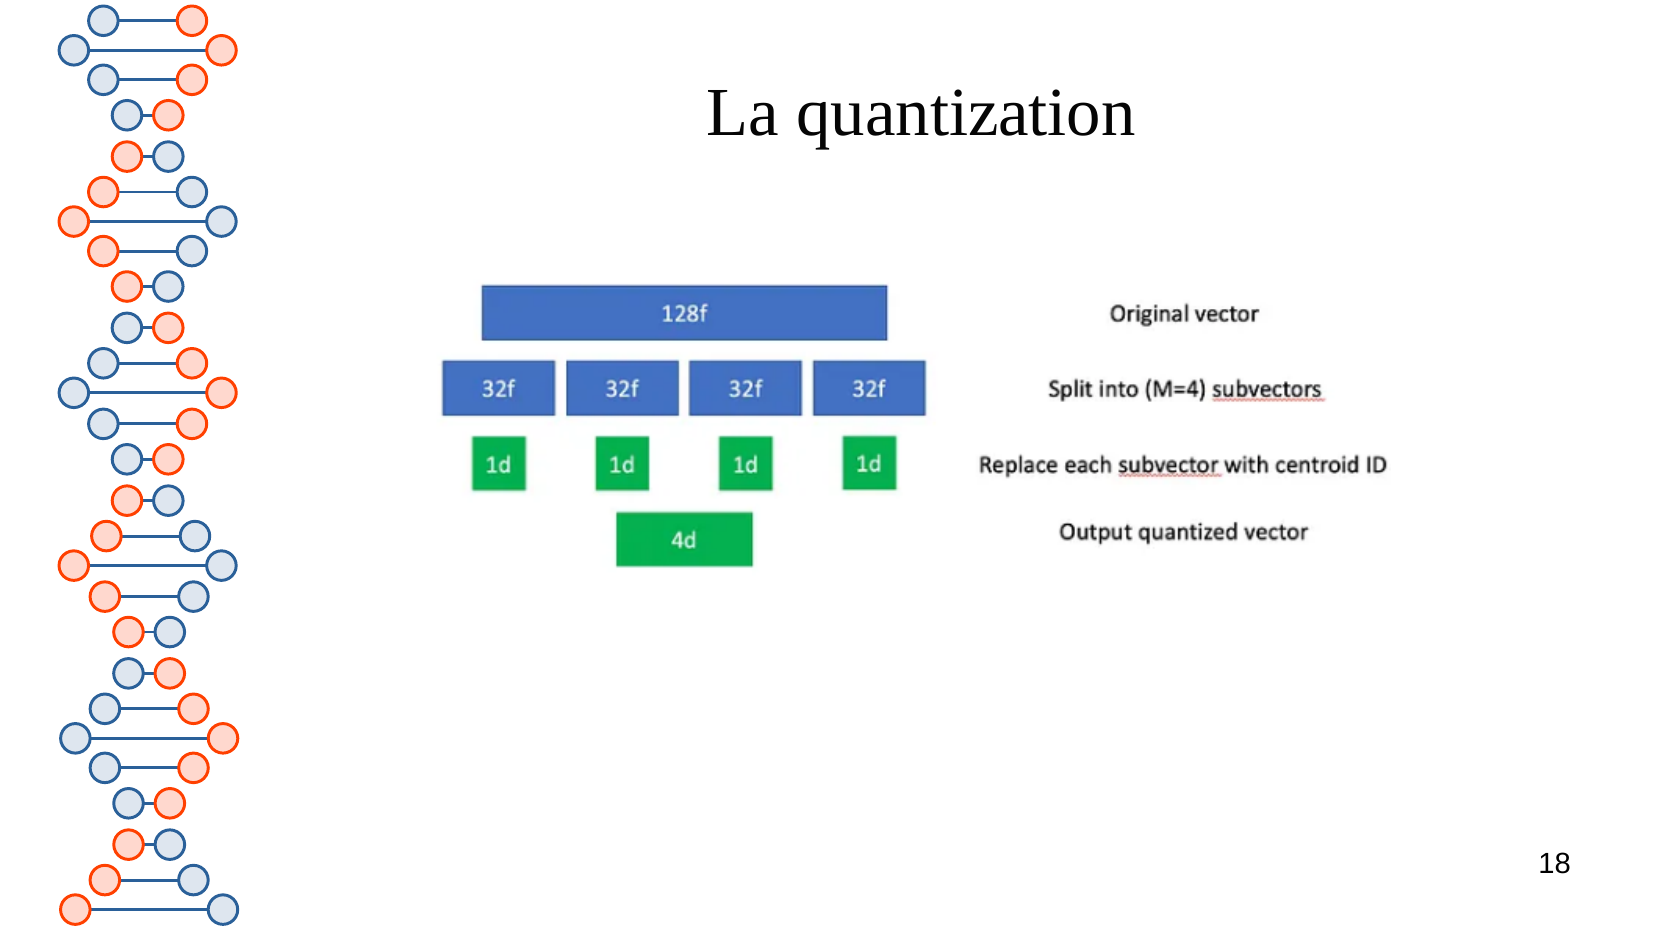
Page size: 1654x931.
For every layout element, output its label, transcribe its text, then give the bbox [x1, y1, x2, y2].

title La quantization [265, 35, 1595, 189]
picture [332, 236, 1477, 610]
